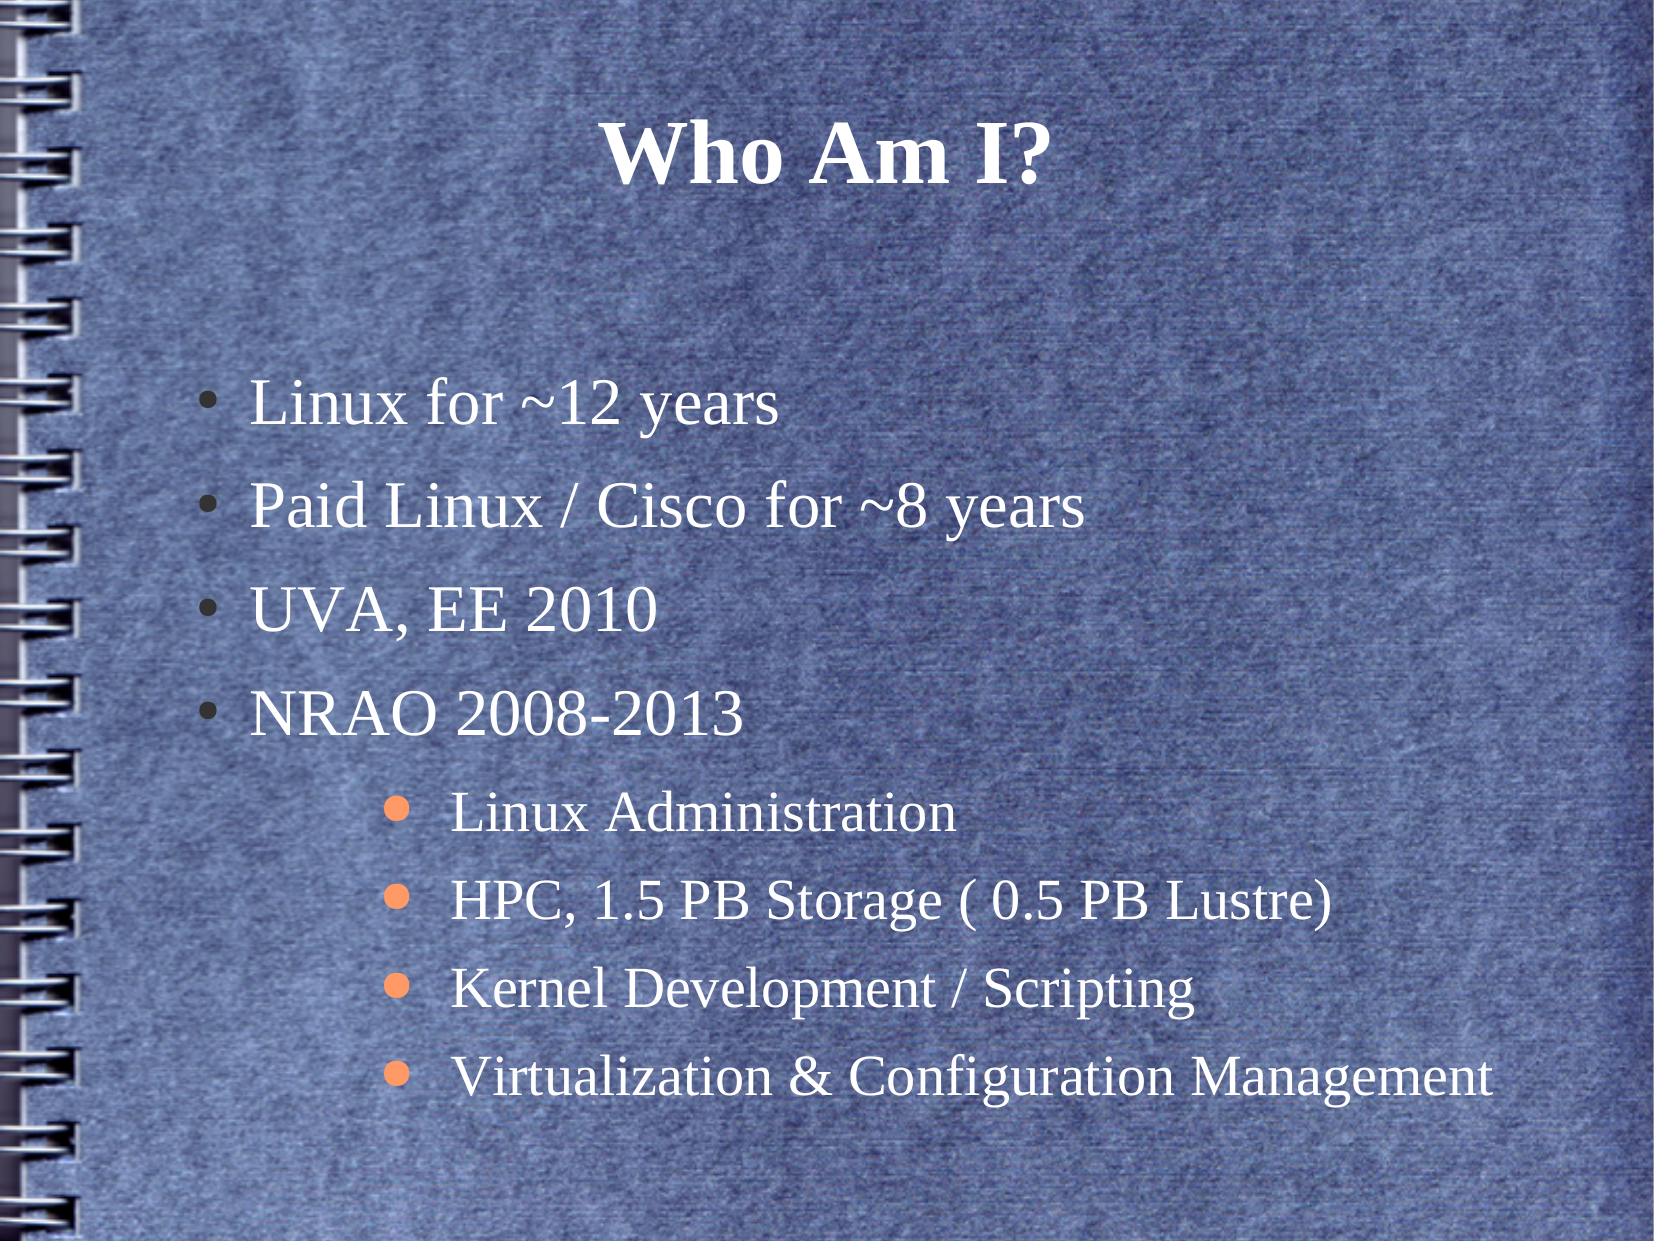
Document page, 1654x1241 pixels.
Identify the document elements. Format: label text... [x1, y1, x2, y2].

picture [0, 0, 1654, 1241]
list Linux for ~12 years Paid Linux / Cisco for ~8 years UVA, EE 2010 NRAO 2008-2013 Linux Administration HPC, 1.5 PB Storage ( 0.5 PB Lustre) Kernel Development / Scripting Virtualization & Configuration Management [178, 364, 1570, 1147]
title Who Am I? [82, 49, 1571, 257]
